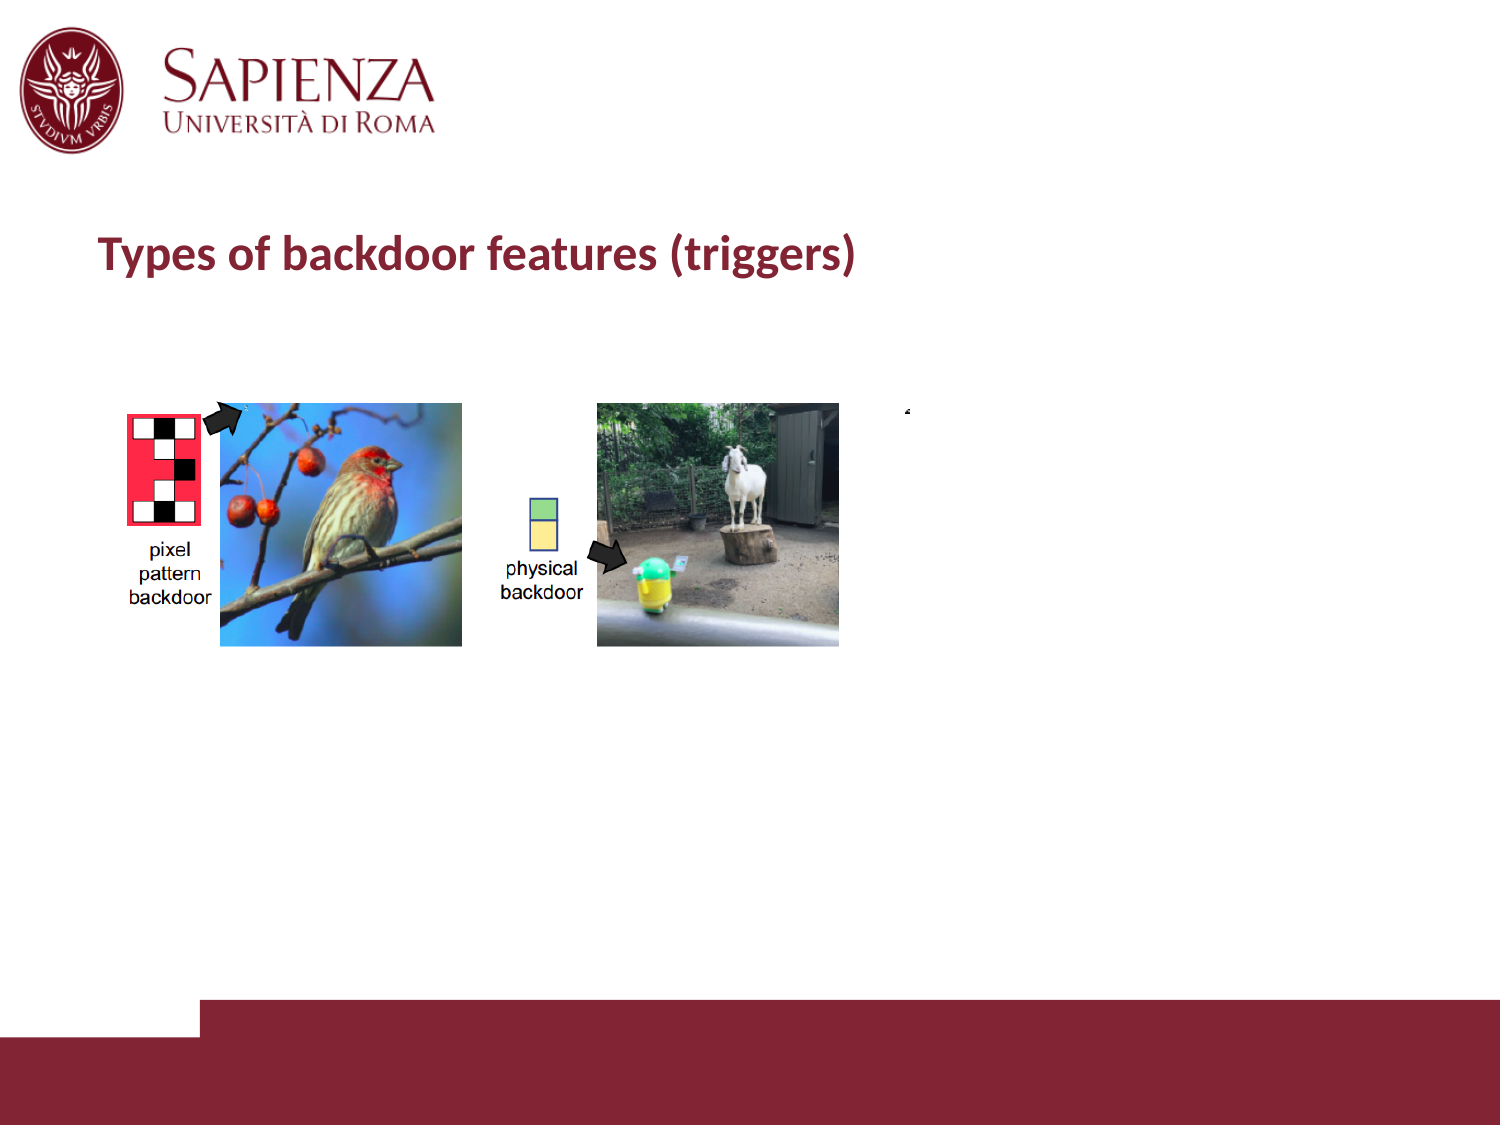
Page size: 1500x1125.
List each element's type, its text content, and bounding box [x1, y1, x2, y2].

text_box Types of backdoor features (triggers) [82, 212, 1300, 296]
picture [94, 342, 890, 662]
